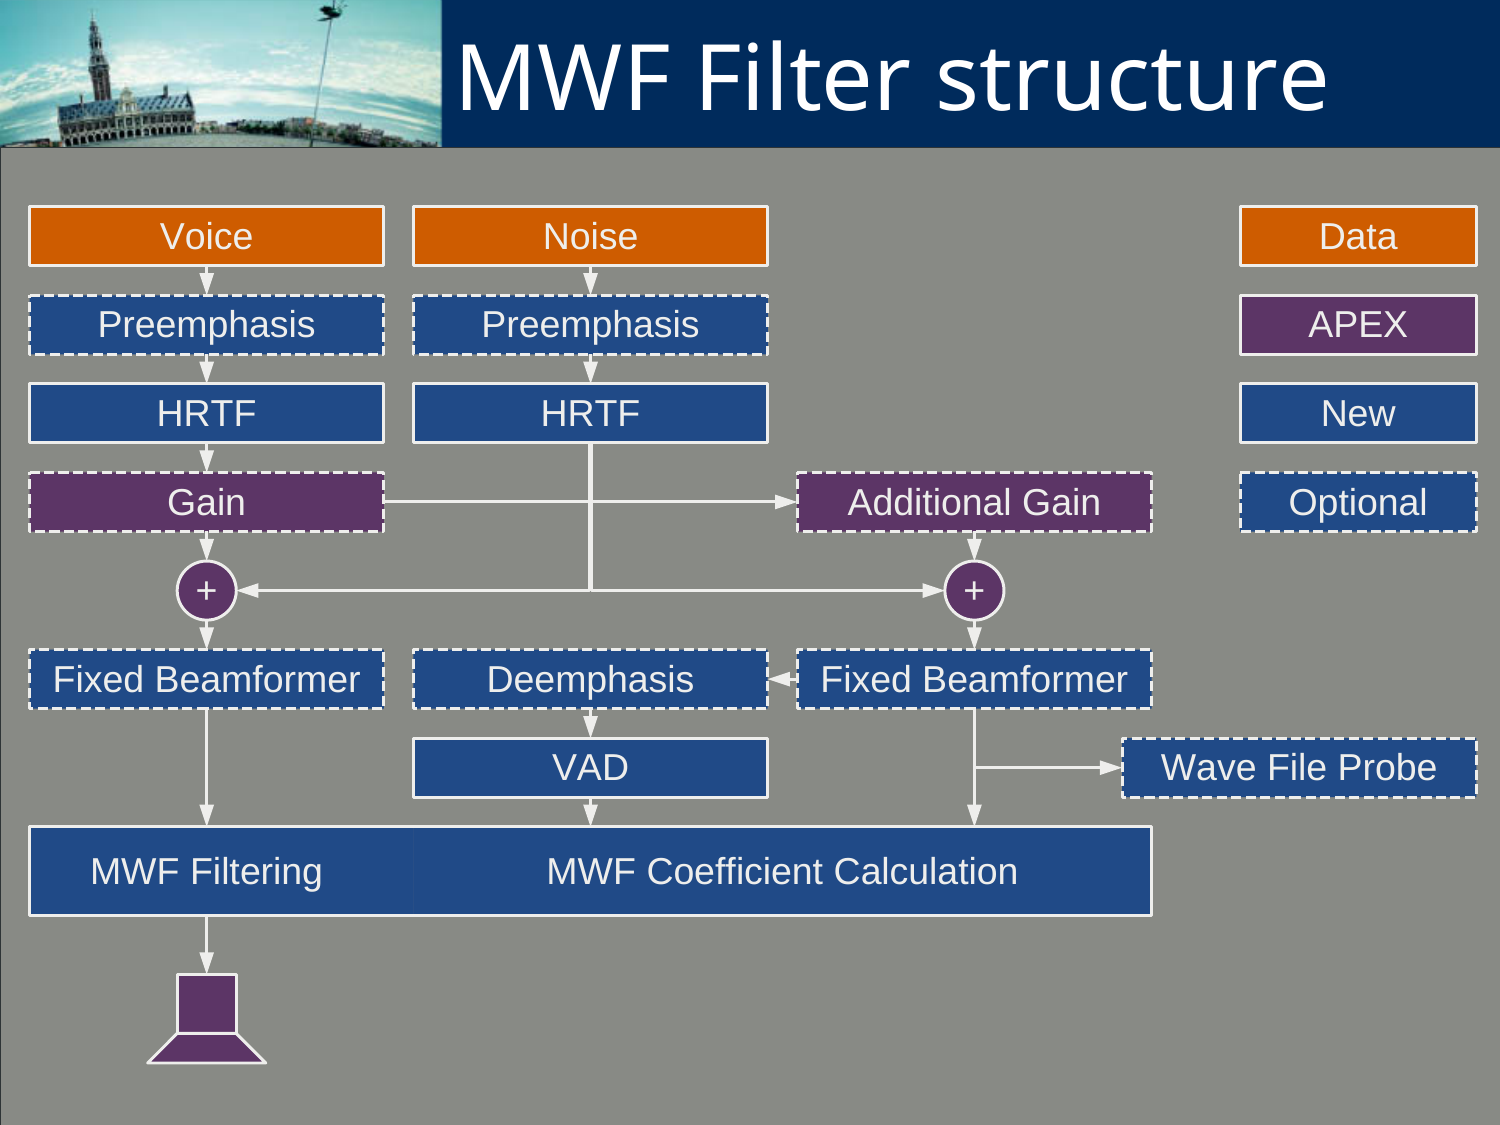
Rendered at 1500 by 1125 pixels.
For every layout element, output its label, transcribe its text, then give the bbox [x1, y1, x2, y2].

text_box Preemphasis [413, 295, 768, 355]
text_box APEX [1240, 295, 1477, 355]
text_box New [1240, 383, 1477, 443]
text_box Noise [413, 206, 768, 266]
text_box + [944, 561, 1004, 621]
text_box MWF Coefficient Calculation [413, 828, 1150, 914]
text_box HRTF [29, 383, 384, 443]
text_box [0, 147, 1500, 1125]
text_box + [177, 561, 237, 621]
text_box Preemphasis [29, 295, 384, 355]
text_box HRTF [413, 383, 768, 443]
text_box Additional Gain [797, 472, 1152, 532]
text_box Fixed Beamformer [797, 649, 1152, 709]
title MWF Filter structure [454, 0, 1500, 147]
text_box Gain [29, 472, 384, 532]
text_box Data [1240, 206, 1477, 266]
text_box Deemphasis [413, 649, 768, 709]
text_box Optional [1240, 472, 1477, 532]
text_box VAD [413, 738, 768, 798]
picture [0, 0, 454, 147]
text_box Wave File Probe [1122, 738, 1477, 798]
text_box Fixed Beamformer [29, 649, 384, 709]
text_box Voice [29, 206, 384, 266]
text_box MWF Filtering [31, 828, 384, 914]
